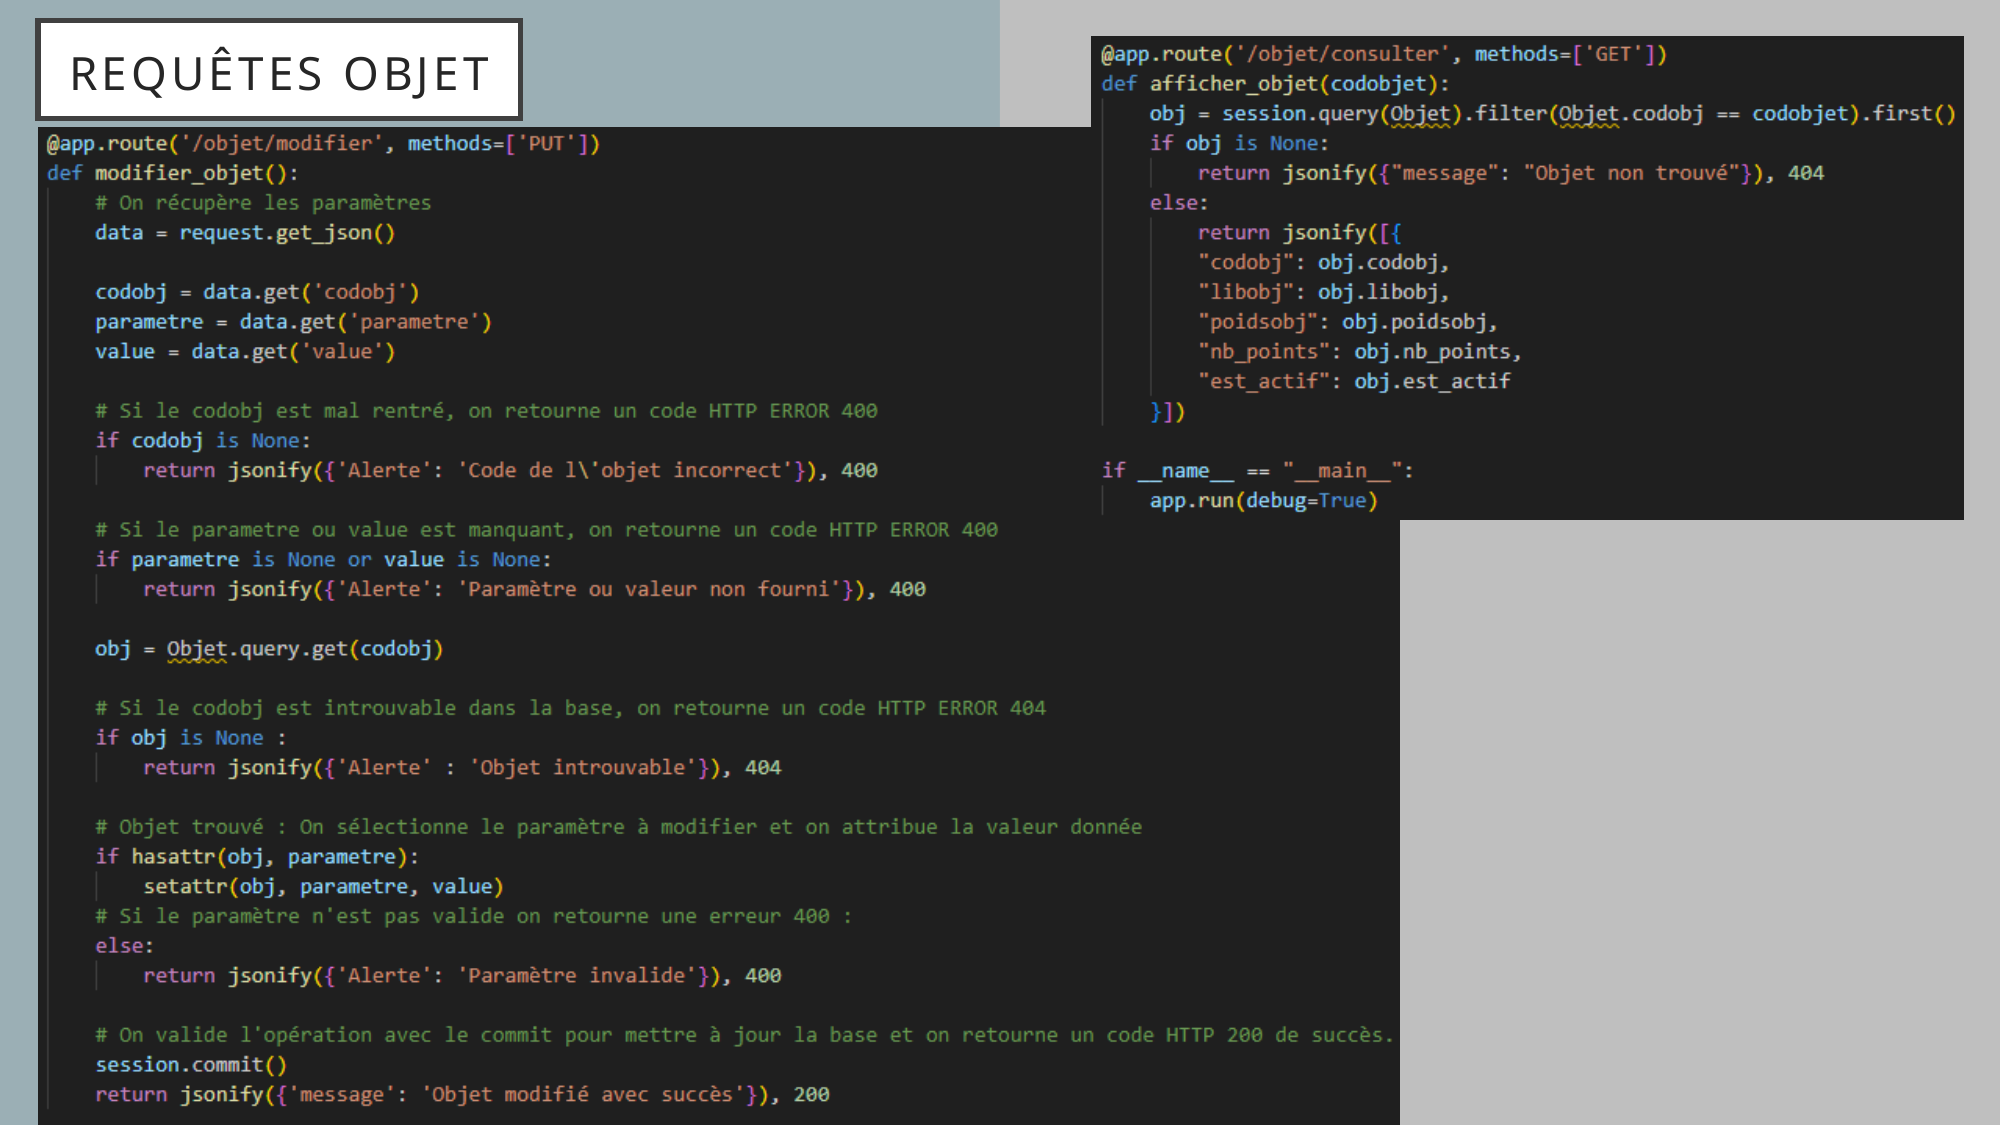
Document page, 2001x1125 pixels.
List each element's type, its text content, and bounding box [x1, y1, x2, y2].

picture [38, 0, 2000, 1125]
title Requêtes Objet [38, 20, 521, 119]
